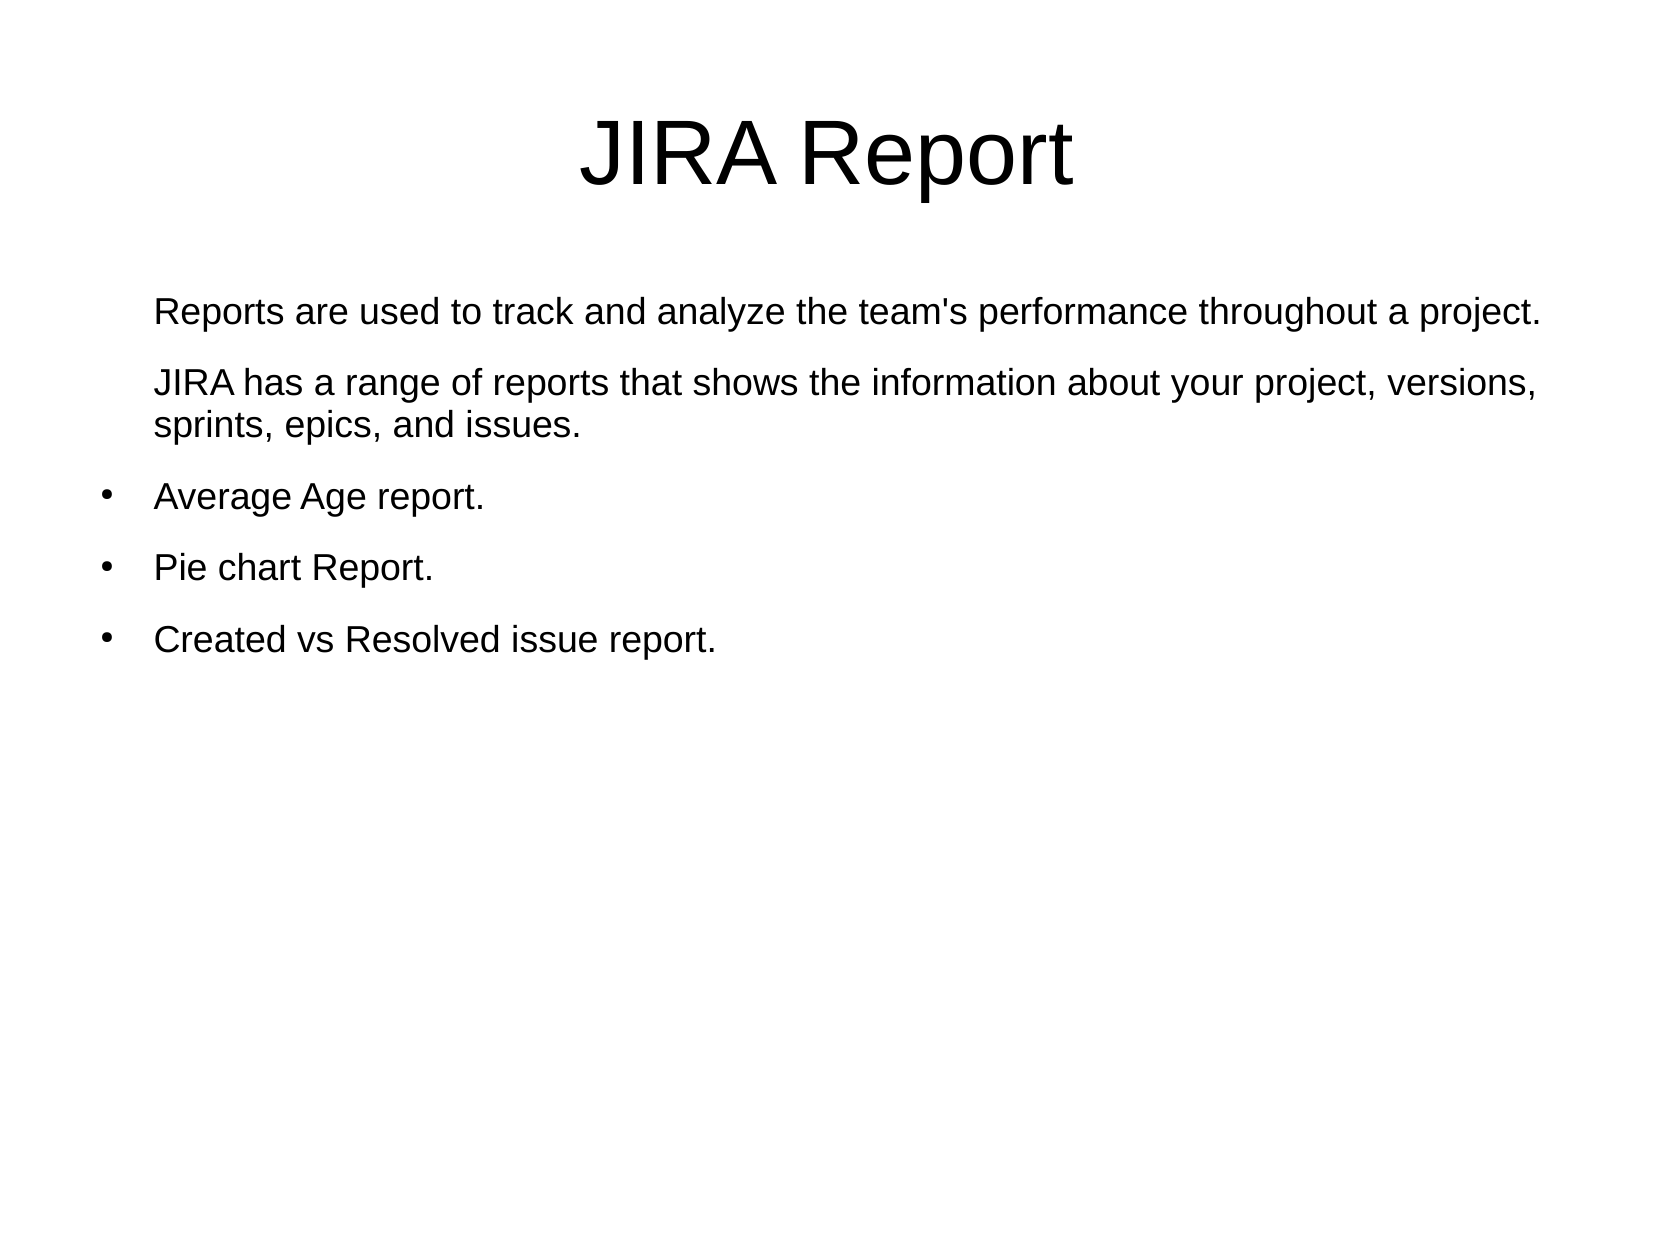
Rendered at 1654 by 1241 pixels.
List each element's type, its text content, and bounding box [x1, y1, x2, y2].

list Reports are used to track and analyze the team's performance throughout a project. JIRA has a range of reports that shows the information about your project, versions, sprints, epics, and issues. Average Age report. Pie chart Report. Created vs Resolved issue report. [82, 290, 1571, 1109]
title JIRA Report [82, 49, 1571, 257]
